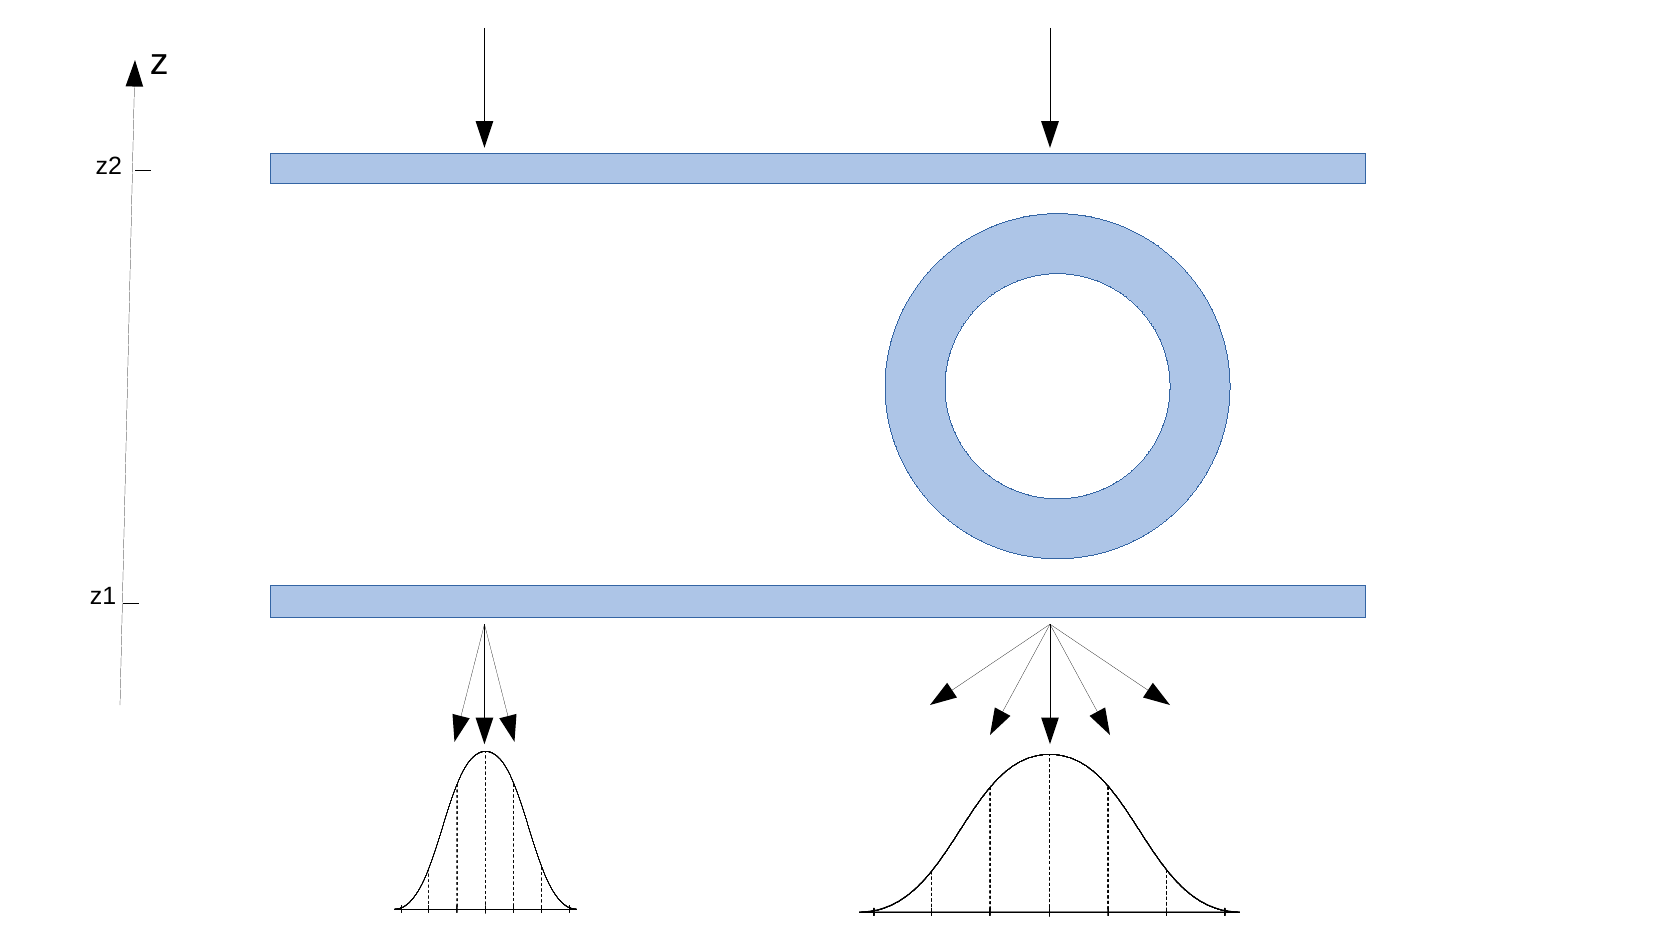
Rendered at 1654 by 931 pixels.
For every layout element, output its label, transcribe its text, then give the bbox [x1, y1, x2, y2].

text_box [270, 153, 1366, 184]
text_box z1 [75, 573, 151, 673]
text_box [885, 213, 1231, 559]
picture [859, 754, 1240, 931]
text_box [270, 585, 1366, 618]
text_box z [135, 33, 166, 91]
text_box z2 [80, 144, 156, 244]
picture [394, 751, 577, 931]
